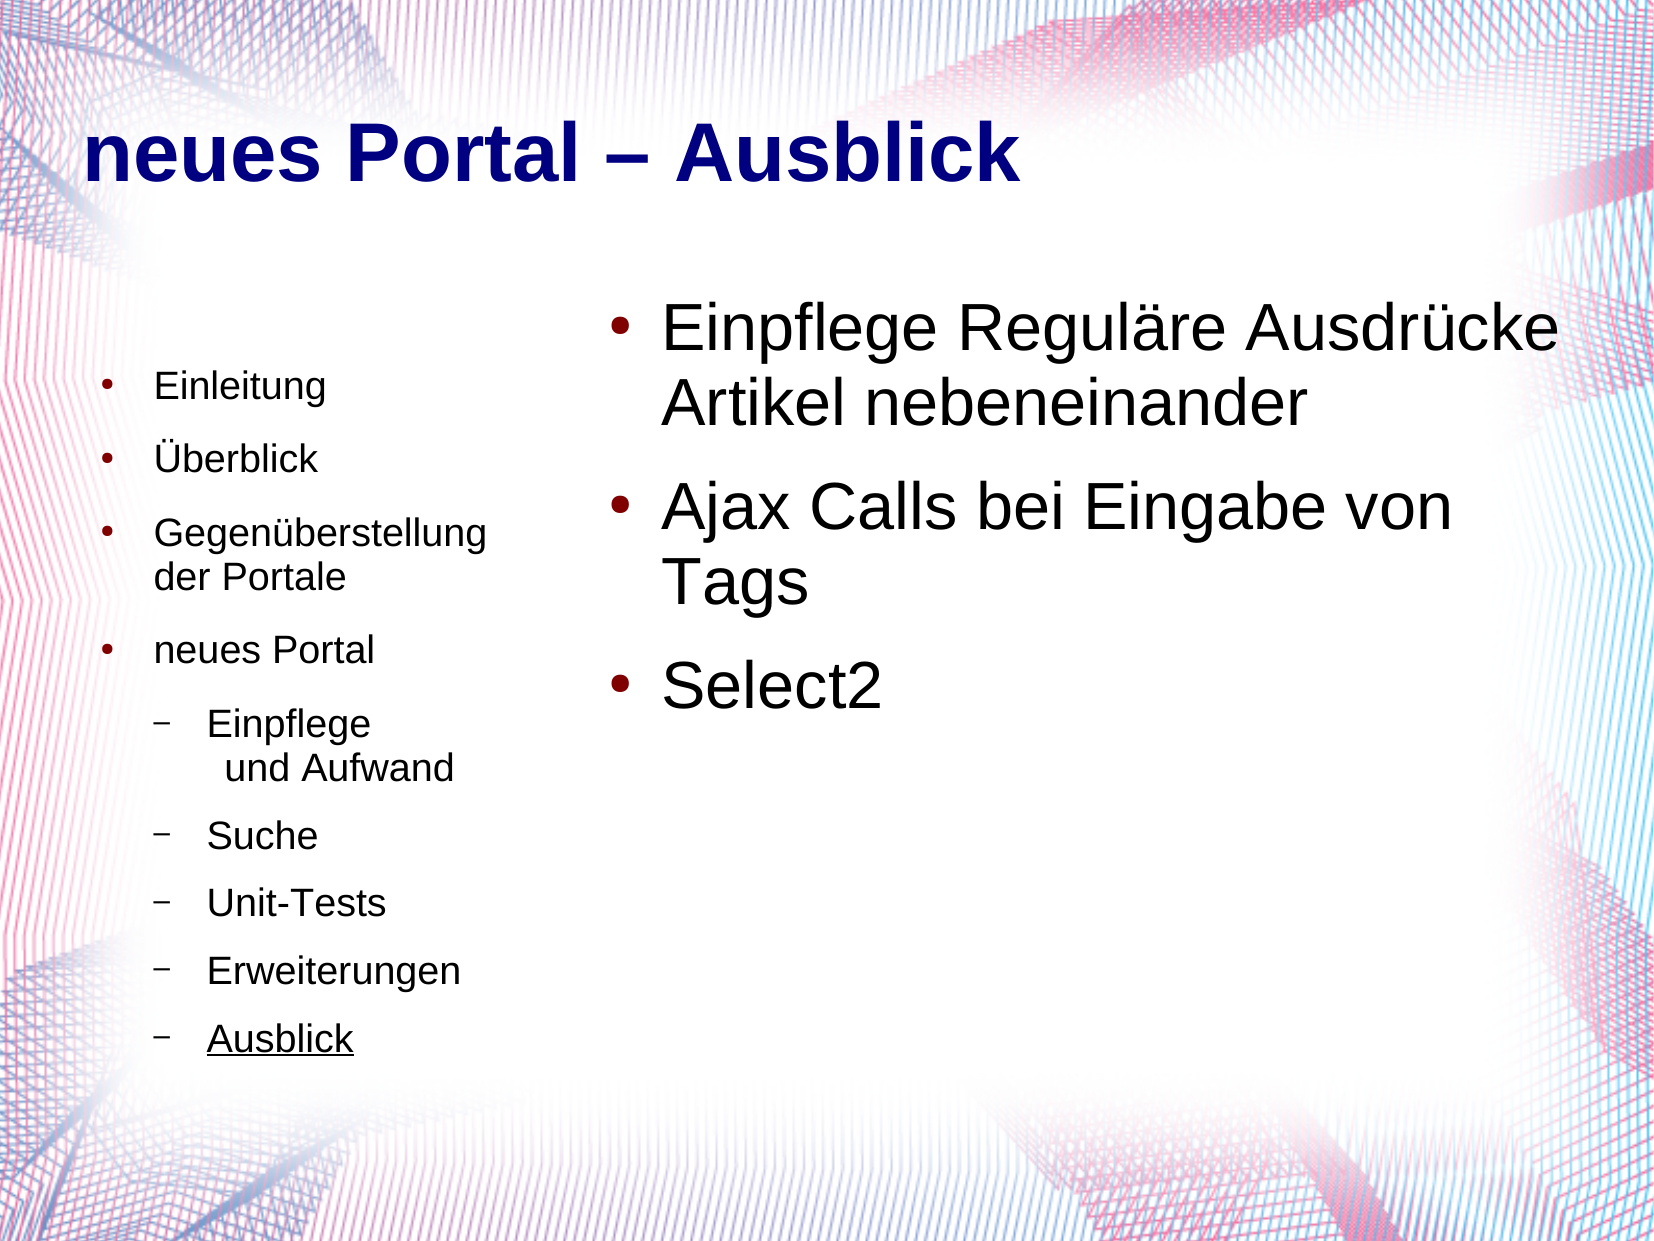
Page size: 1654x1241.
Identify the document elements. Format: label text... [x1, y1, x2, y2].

list Einpflege Reguläre Ausdrücke Artikel nebeneinander Ajax Calls bei Eingabe von Tags Select2 [590, 290, 1572, 1109]
title neues Portal – Ausblick [82, 49, 1571, 257]
list Einleitung Überblick Gegenüberstellung der Portale neues Portal Einpflege und Aufwand Suche Unit-Tests Erweiterungen Ausblick [82, 290, 520, 1109]
picture [0, 0, 1654, 1241]
